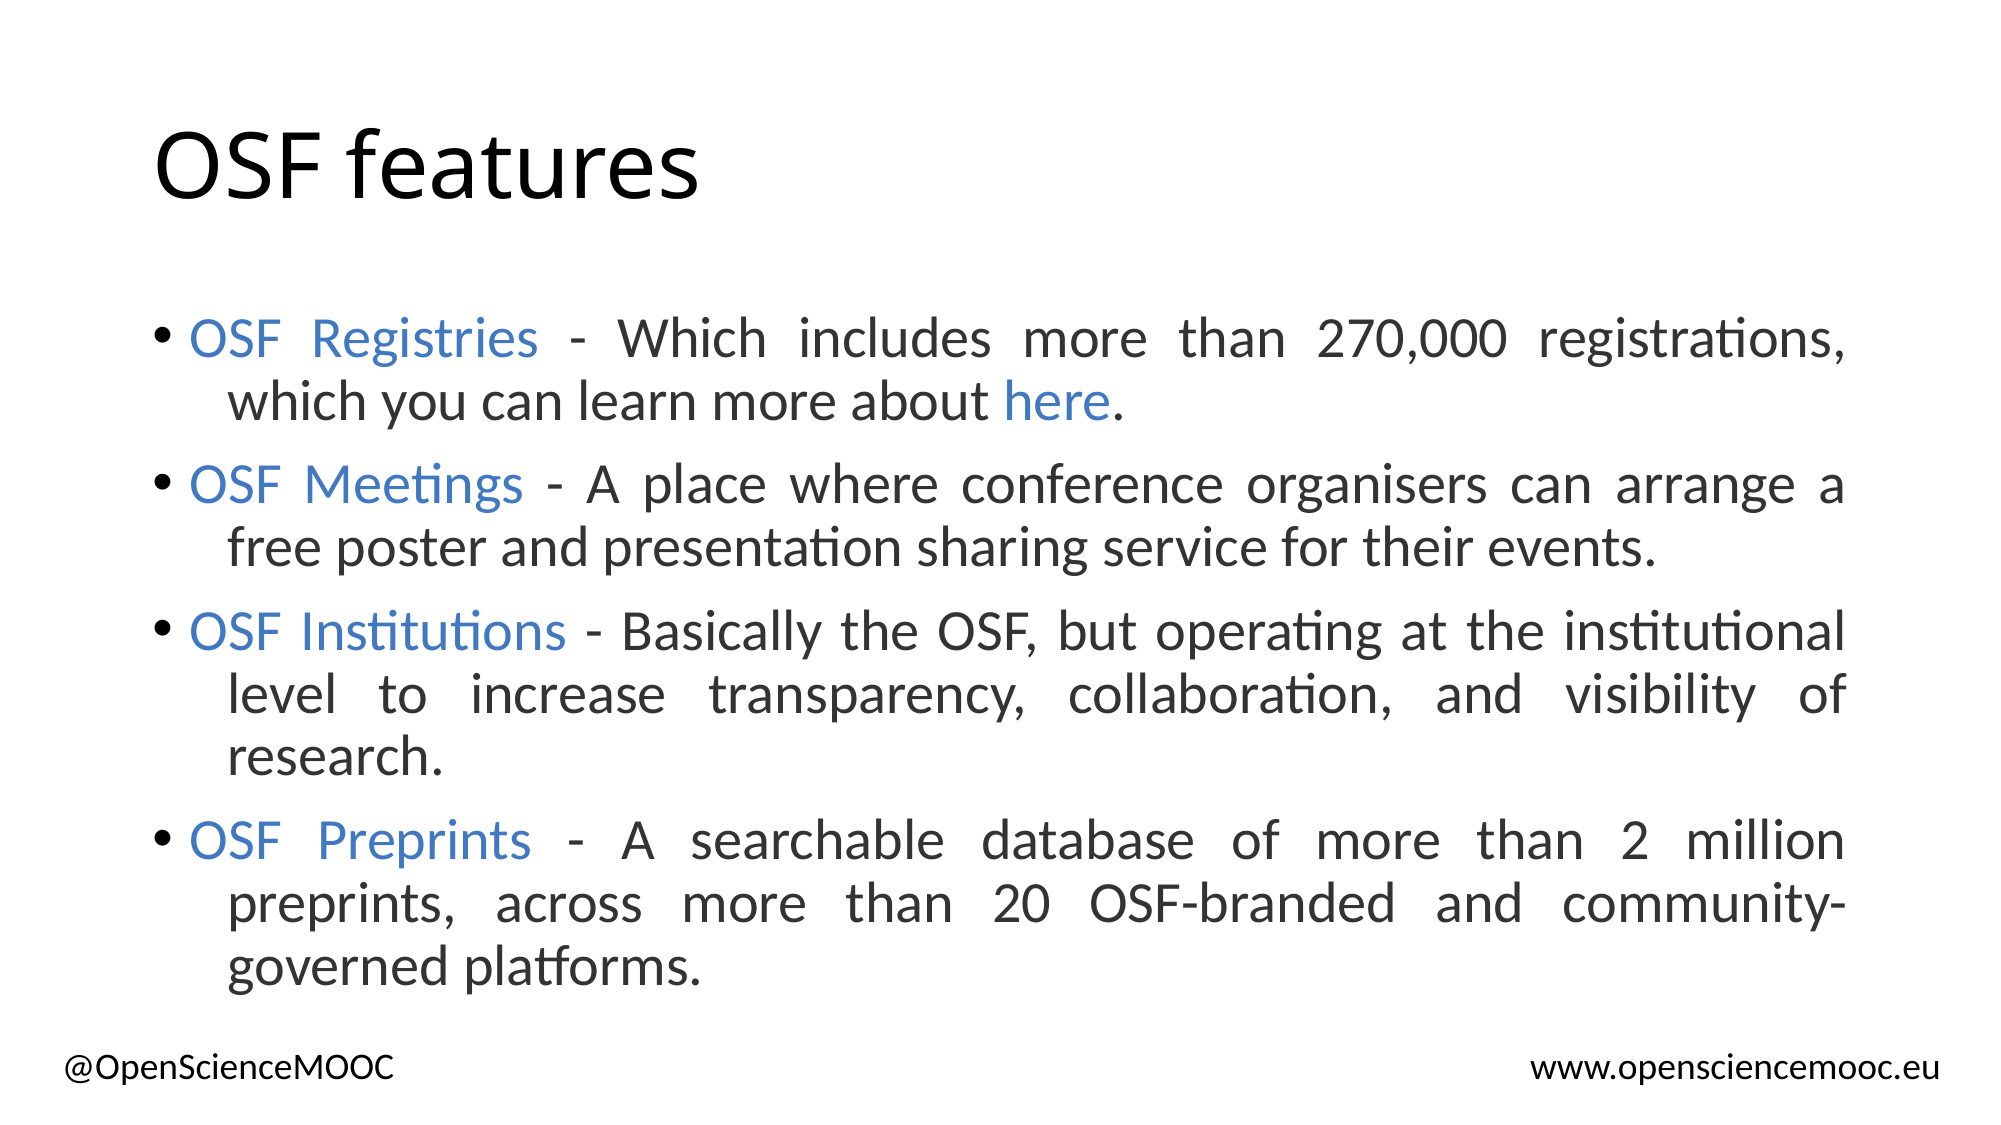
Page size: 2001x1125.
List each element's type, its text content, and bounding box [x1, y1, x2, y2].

text_box www.opensciencemooc.eu [1515, 1035, 1956, 1095]
list OSF Registries - Which includes more than 270,000 registrations, which you can learn more about here. OSF Meetings - A place where conference organisers can arrange a free poster and presentation sharing service for their events. OSF Institutions - Basically the OSF, but operating at the institutional level to increase transparency, collaboration, and visibility of research. OSF Preprints - A searchable database of more than 2 million preprints, across more than 20 OSF-branded and community-governed platforms. [137, 299, 1863, 1014]
text_box @OpenScienceMOOC [47, 1035, 410, 1095]
title OSF features [137, 59, 1863, 278]
